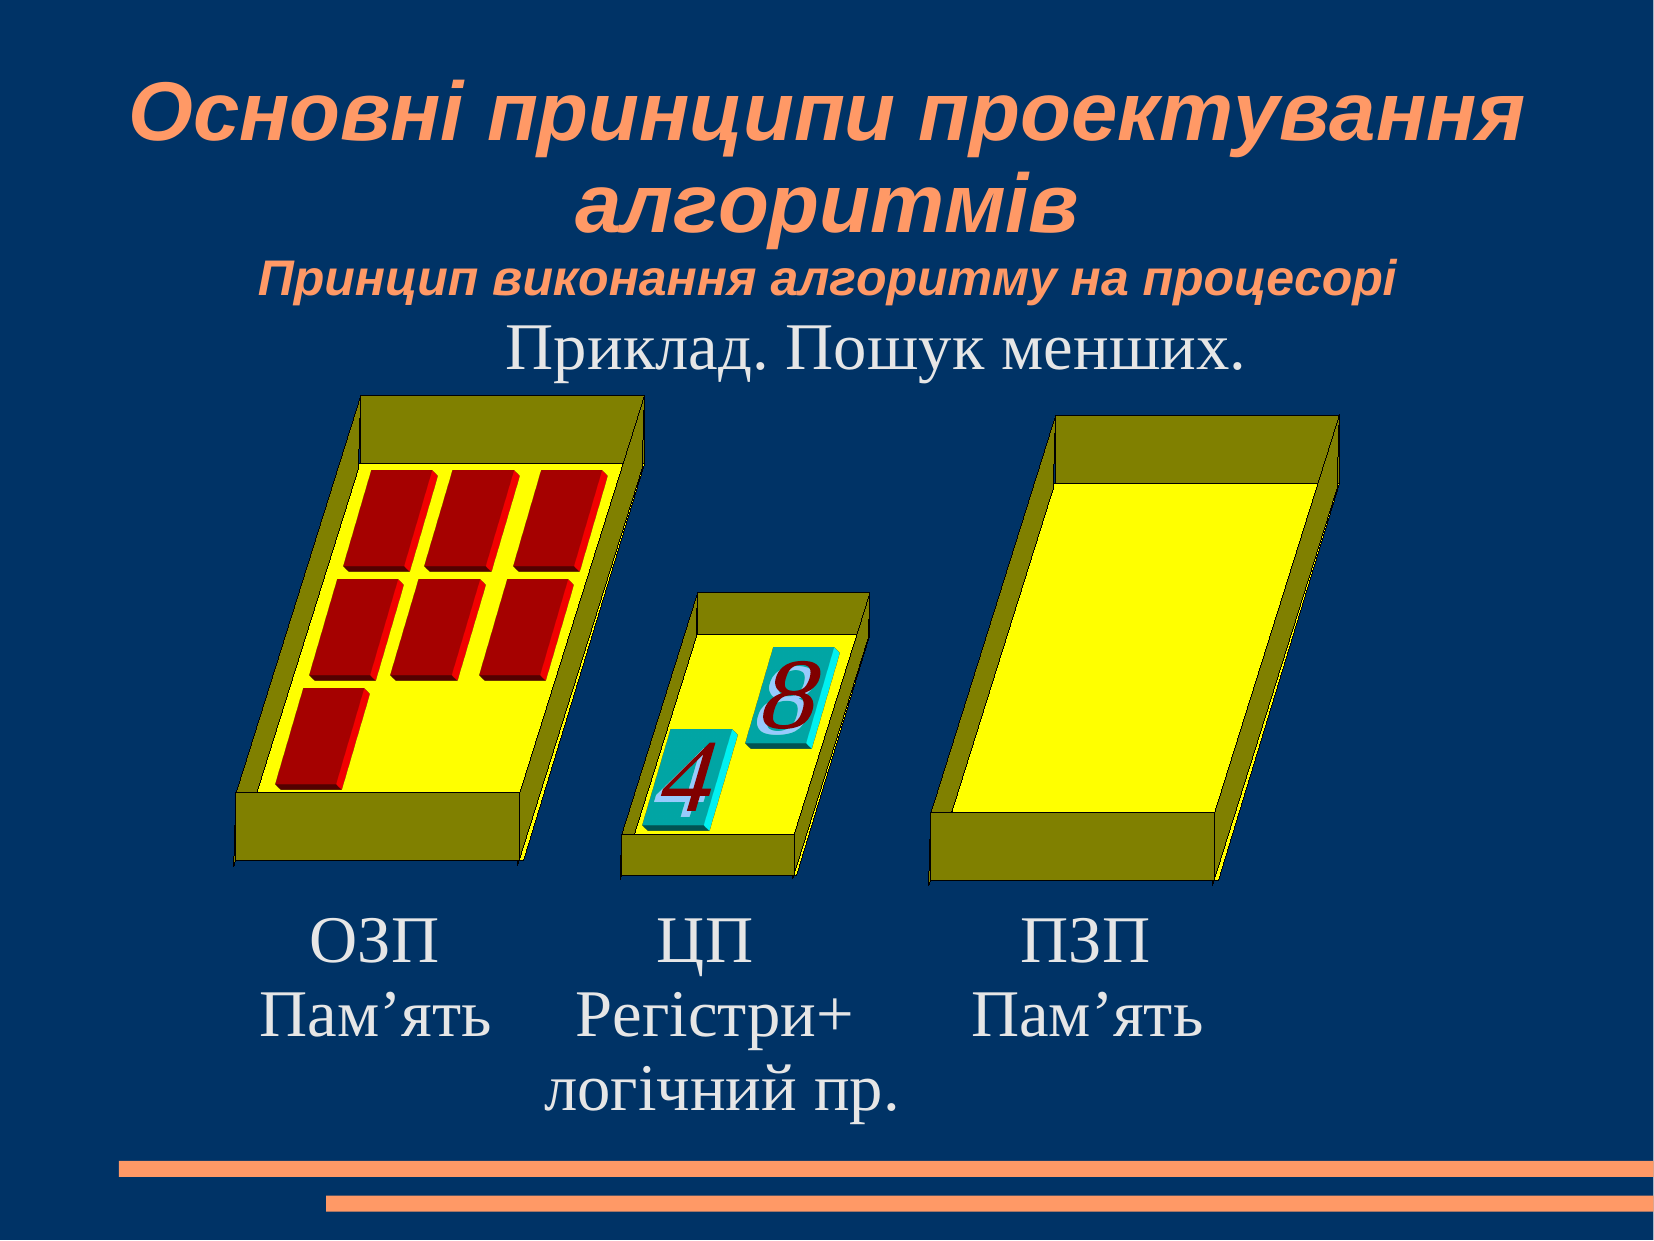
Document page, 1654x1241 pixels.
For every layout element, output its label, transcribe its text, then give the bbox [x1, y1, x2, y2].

text_box 8 [763, 660, 821, 729]
text_box [928, 414, 1340, 886]
text_box 4 [660, 742, 716, 811]
title Основні принципи проектування алгоритмів Принцип виконання алгоритму на процесорі [121, 46, 1534, 325]
text_box [233, 395, 645, 867]
text_box [620, 592, 870, 880]
list Приклад. Пошук менших. ОЗП ЦП ПЗП Пам’ять Регістри+ Пам’ять логічний пр. [121, 310, 1561, 1125]
